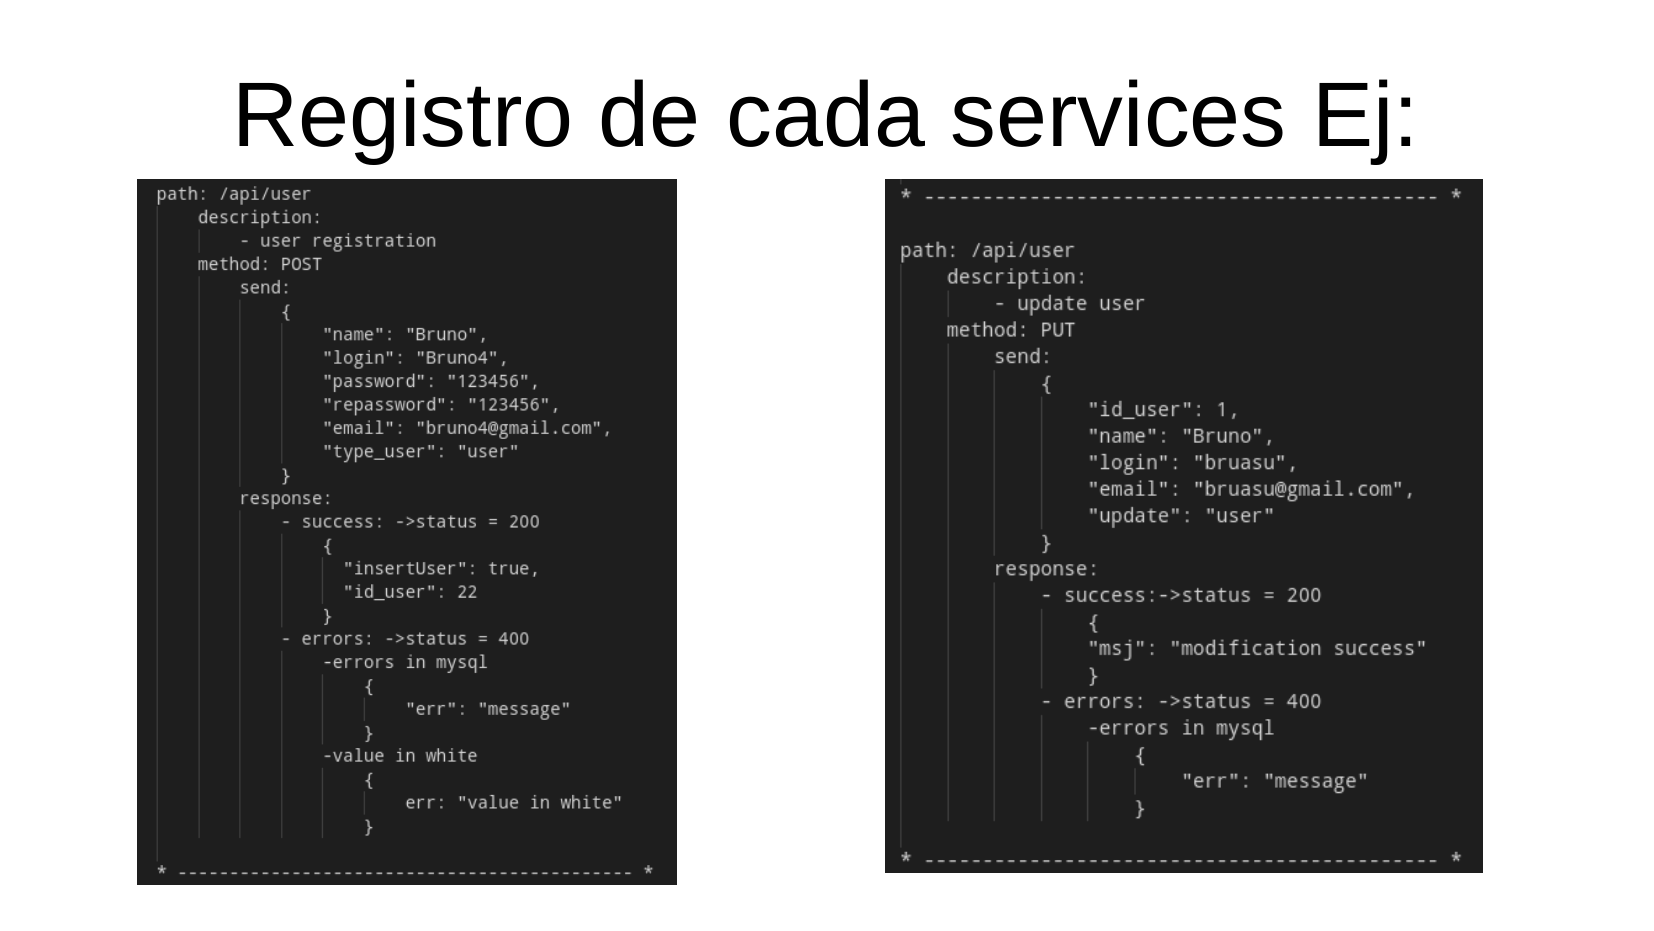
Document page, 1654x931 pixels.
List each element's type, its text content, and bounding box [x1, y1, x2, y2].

title Registro de cada services Ej: [82, 37, 1571, 193]
picture [885, 179, 1483, 873]
picture [137, 179, 677, 886]
